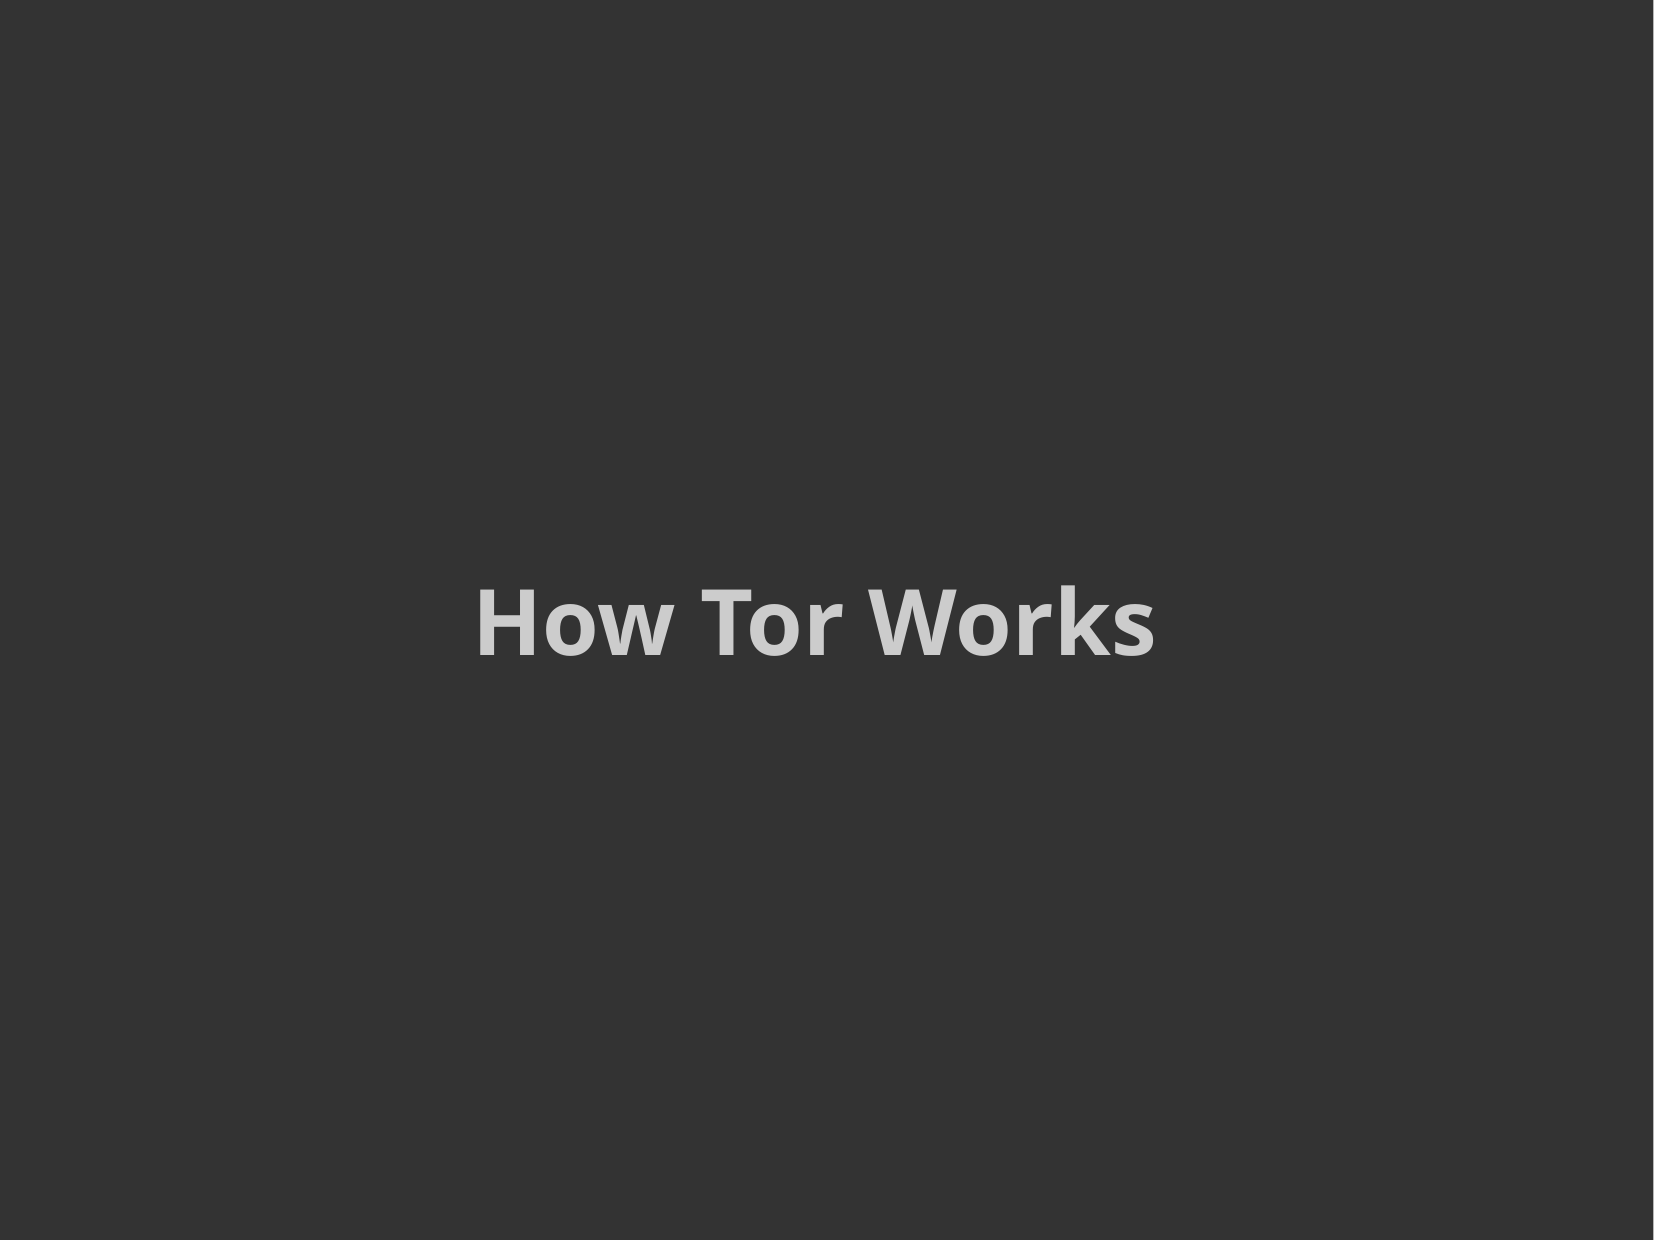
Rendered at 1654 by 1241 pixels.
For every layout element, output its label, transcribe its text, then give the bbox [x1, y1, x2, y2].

title How Tor Works [70, 516, 1559, 724]
